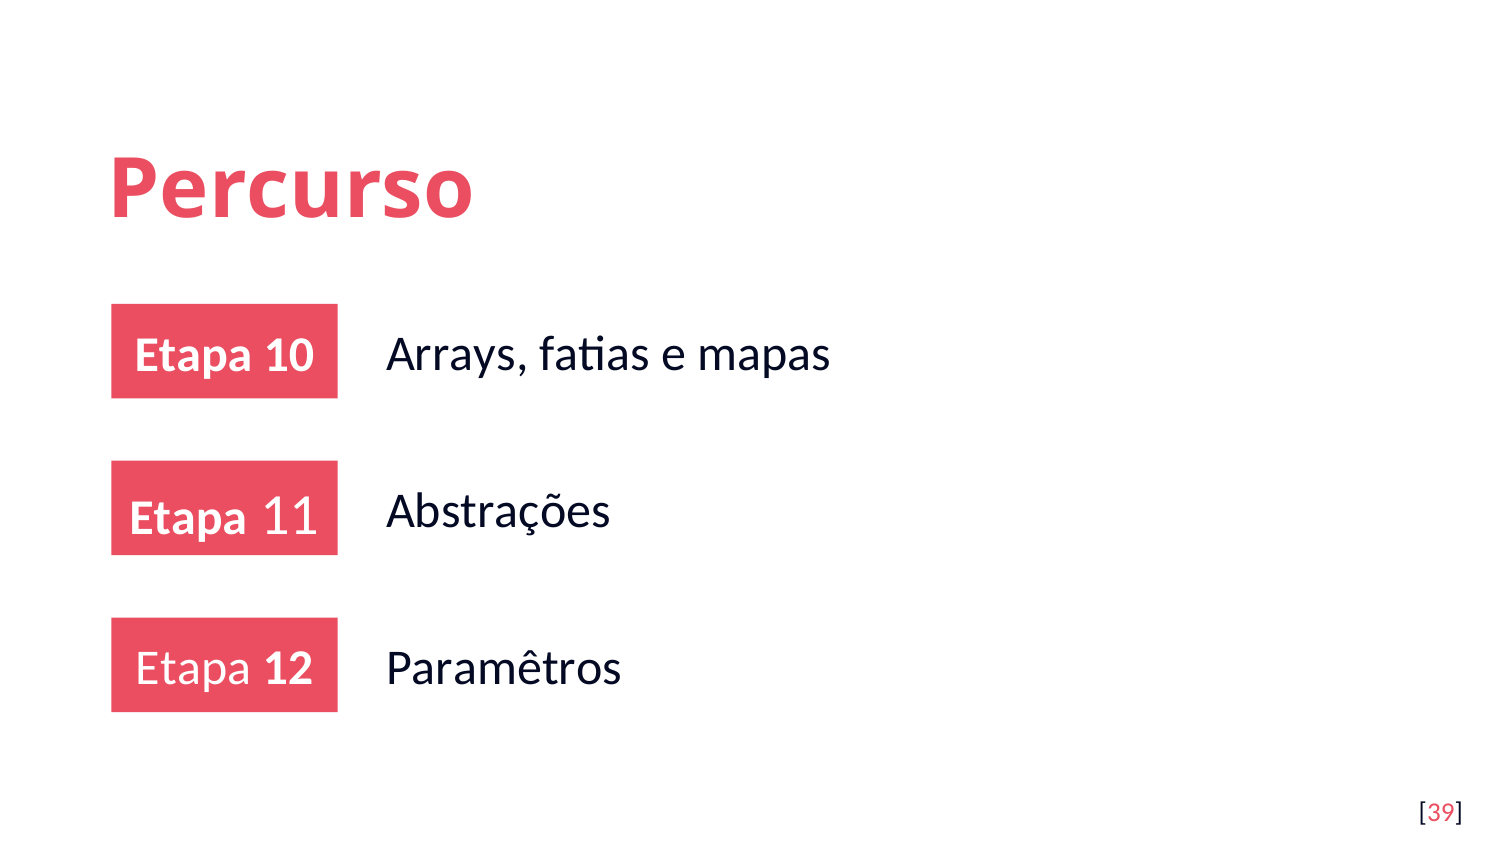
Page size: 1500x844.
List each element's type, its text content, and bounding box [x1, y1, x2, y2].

text_box Percurso [92, 104, 1309, 243]
text_box Etapa 11 [111, 460, 338, 556]
text_box Paramêtros [371, 627, 1384, 703]
slide_number [39] [1403, 779, 1494, 844]
text_box Arrays, fatias e mapas [371, 313, 1384, 389]
text_box Abstrações [371, 470, 1384, 546]
text_box Etapa 10 [111, 303, 338, 399]
text_box Etapa 12 [111, 617, 338, 713]
